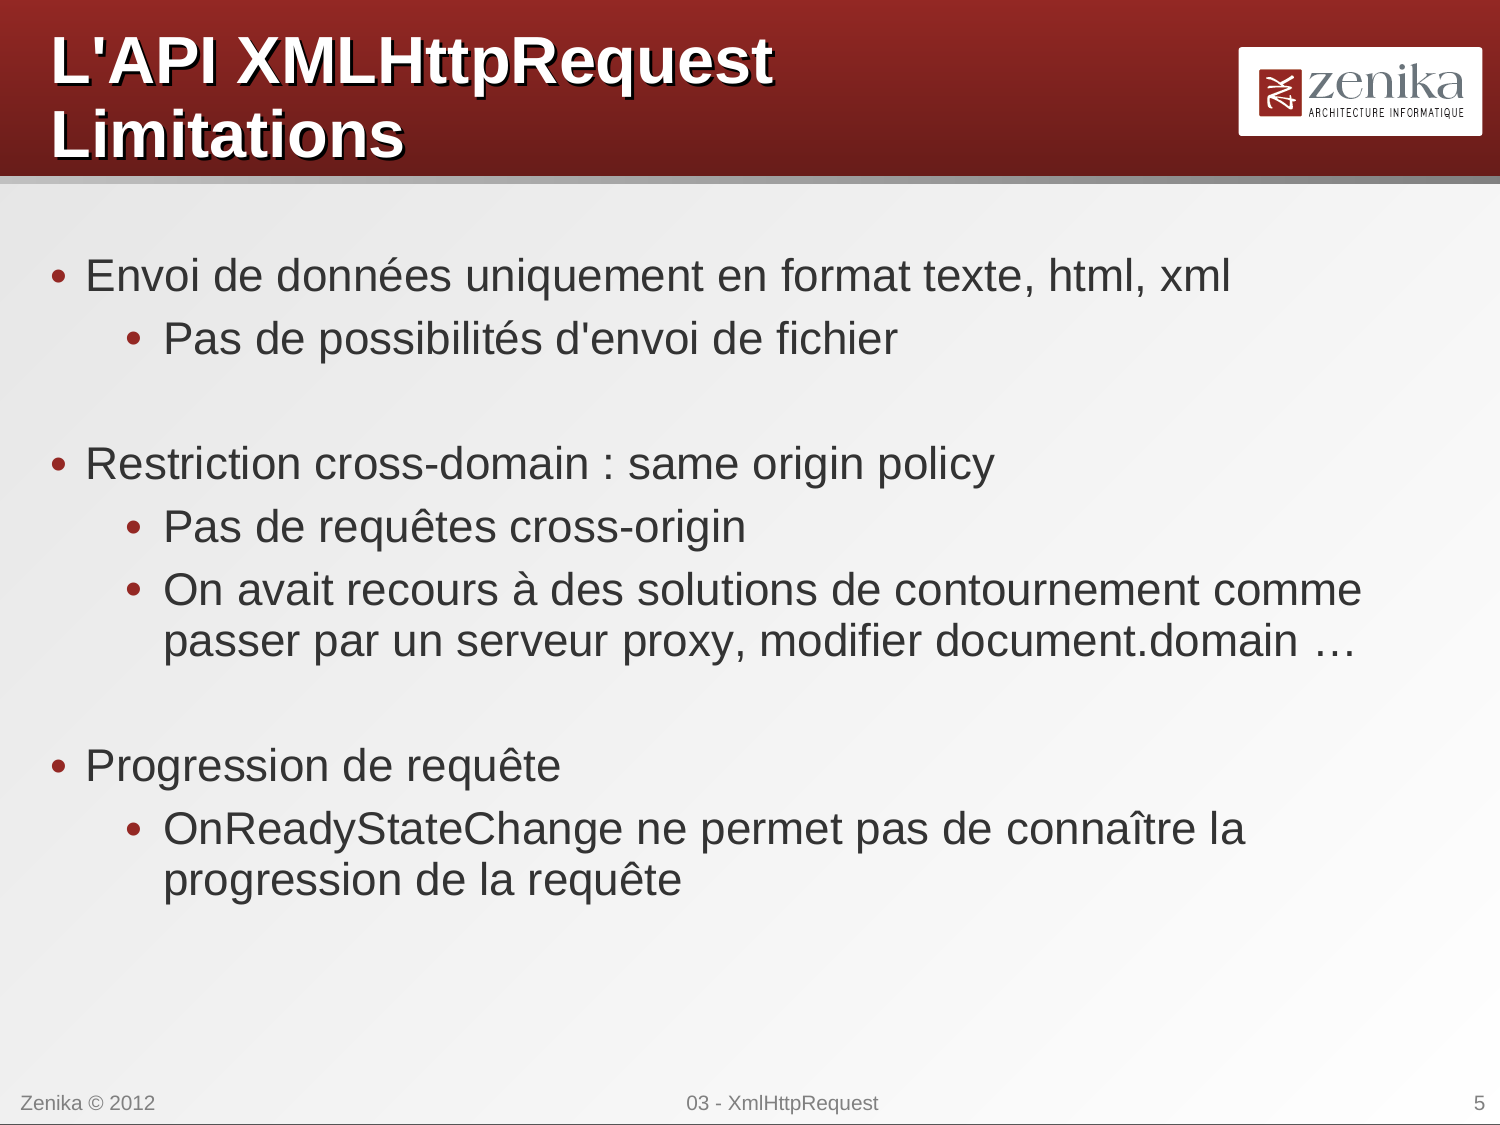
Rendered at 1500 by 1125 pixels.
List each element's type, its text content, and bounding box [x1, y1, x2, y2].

list Envoi de données uniquement en format texte, html, xml Pas de possibilités d'envoi de fichier Restriction cross-domain : same origin policy Pas de requêtes cross-origin On avait recours à des solutions de contournement comme passer par un serveur proxy, modifier document.domain … Progression de requête OnReadyStateChange ne permet pas de connaître la progression de la requête [50, 249, 1435, 1079]
picture [1257, 58, 1464, 125]
title L'API XMLHttpRequest Limitations [50, 15, 1206, 180]
